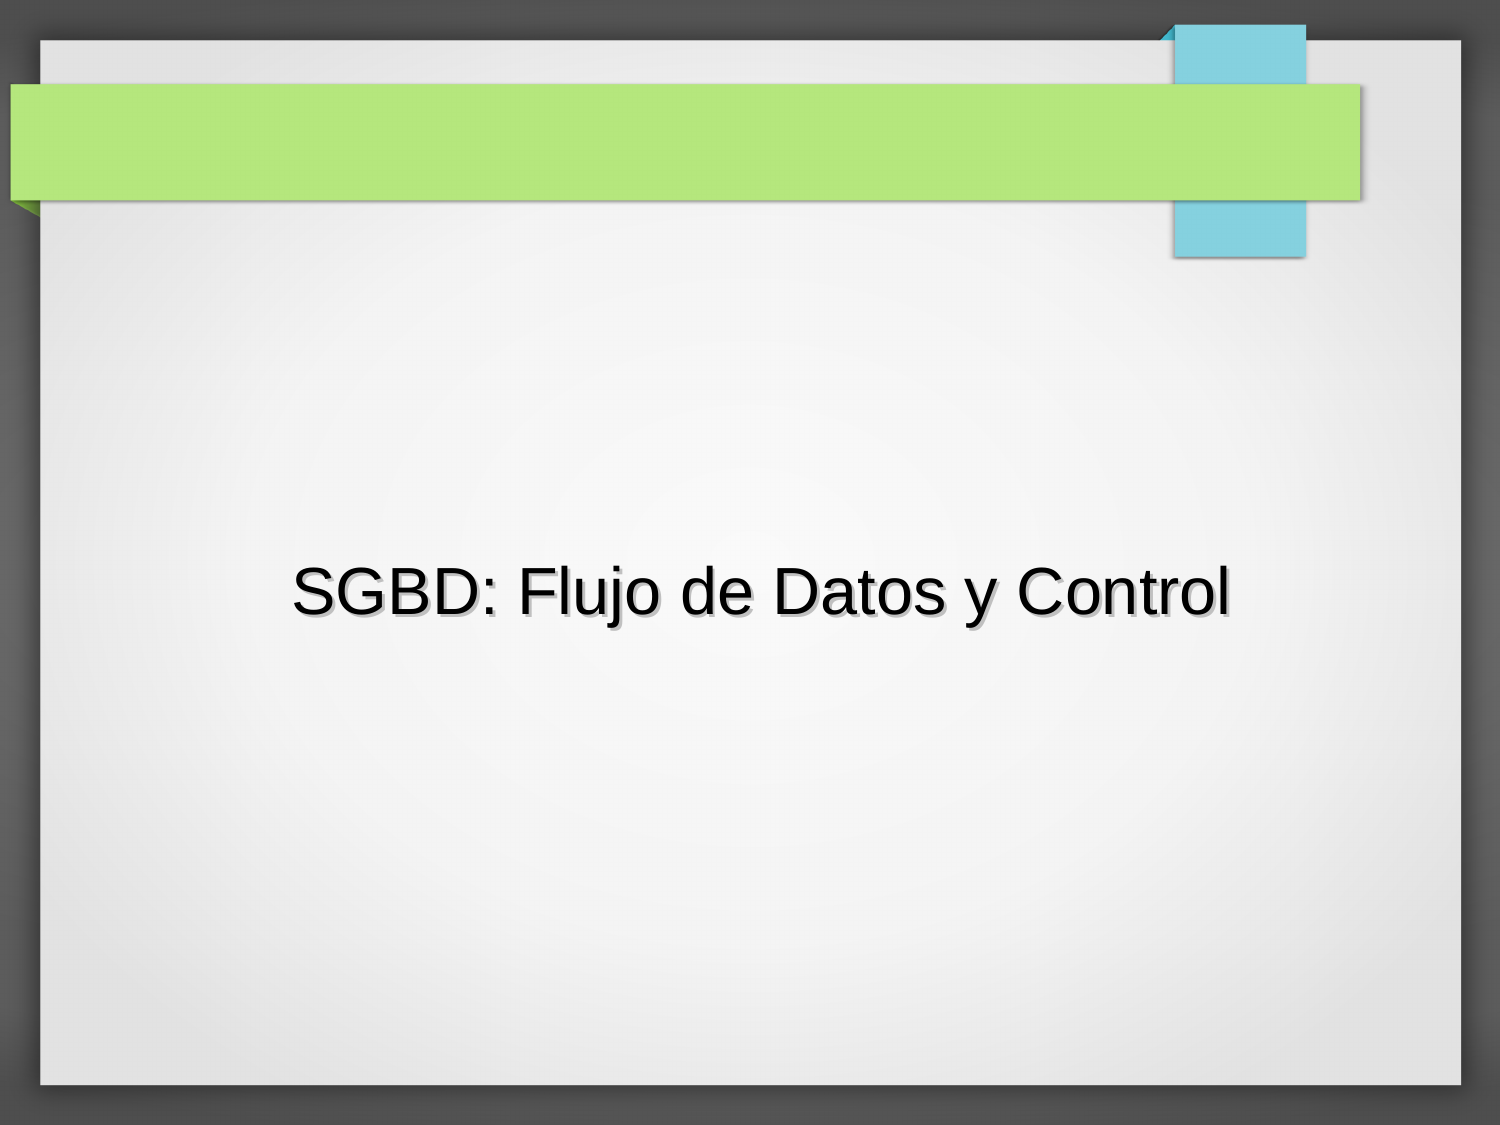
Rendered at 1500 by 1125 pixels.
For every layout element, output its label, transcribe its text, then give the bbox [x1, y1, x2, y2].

subtitle SGBD: Flujo de Datos y Control [75, 267, 1426, 921]
picture [0, 0, 1500, 1125]
